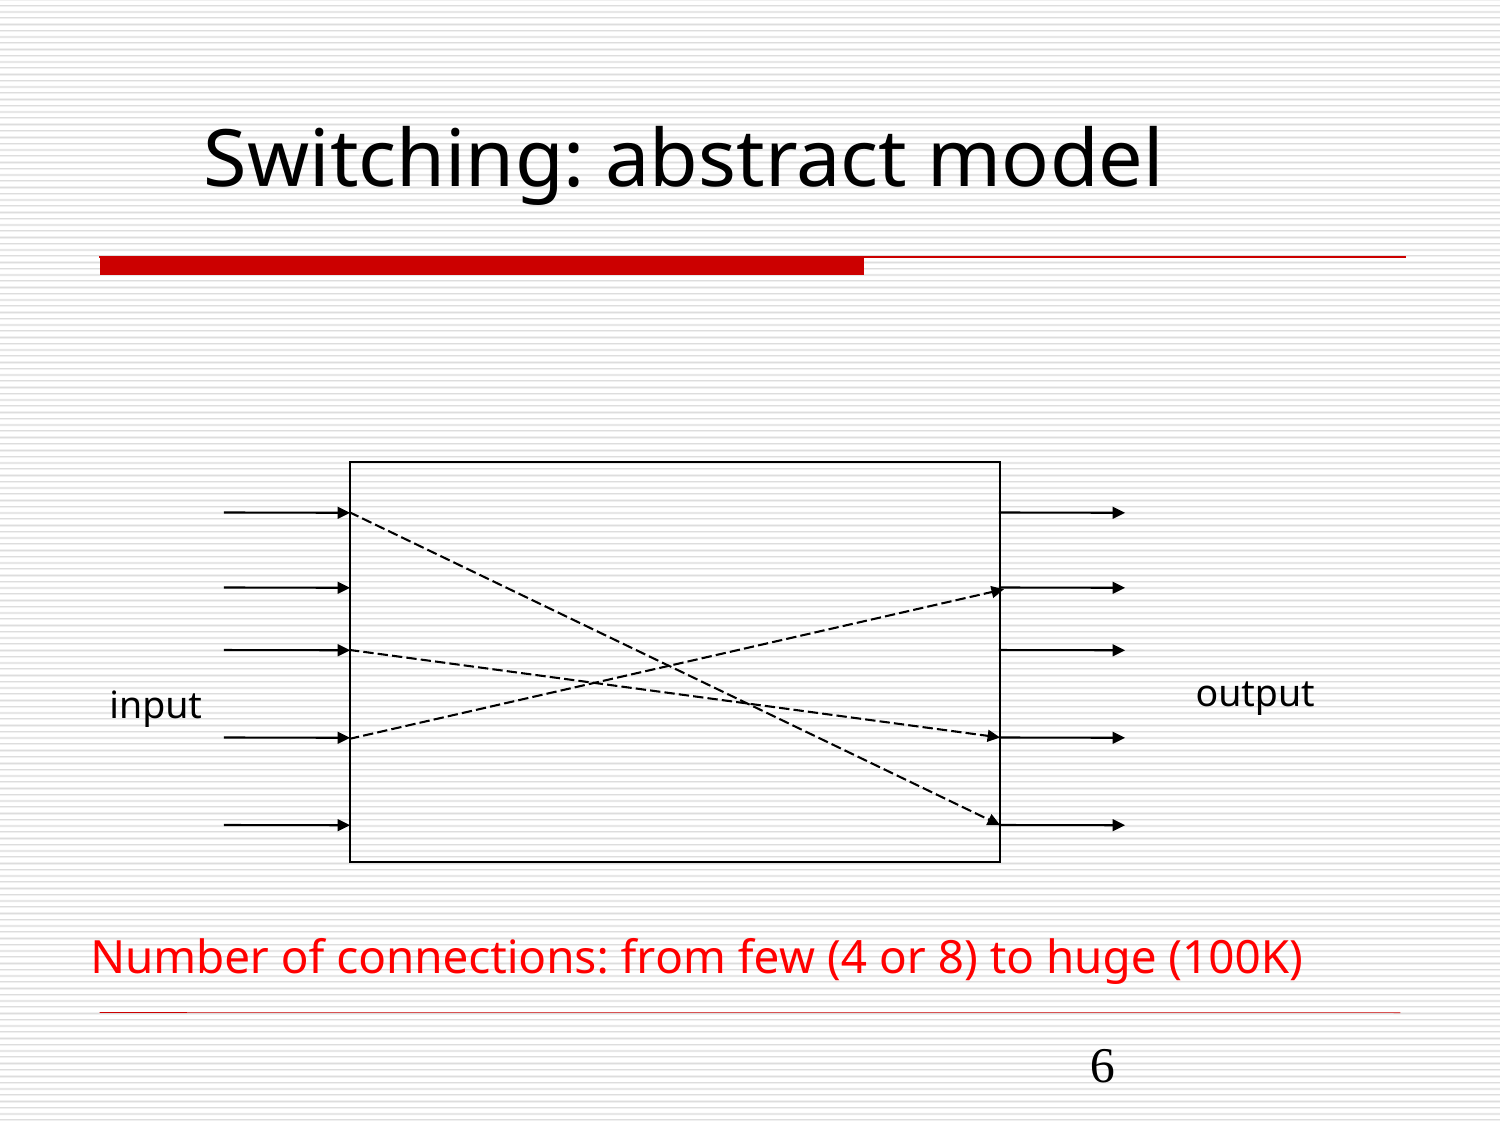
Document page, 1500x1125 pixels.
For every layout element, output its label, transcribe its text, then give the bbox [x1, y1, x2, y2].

title Switching: abstract model [188, 27, 1467, 282]
text_box input [94, 673, 208, 734]
text_box output [1180, 661, 1319, 722]
picture [0, 0, 1500, 1125]
text_box Number of connections: from few (4 or 8) to huge (100K) [75, 919, 1320, 991]
